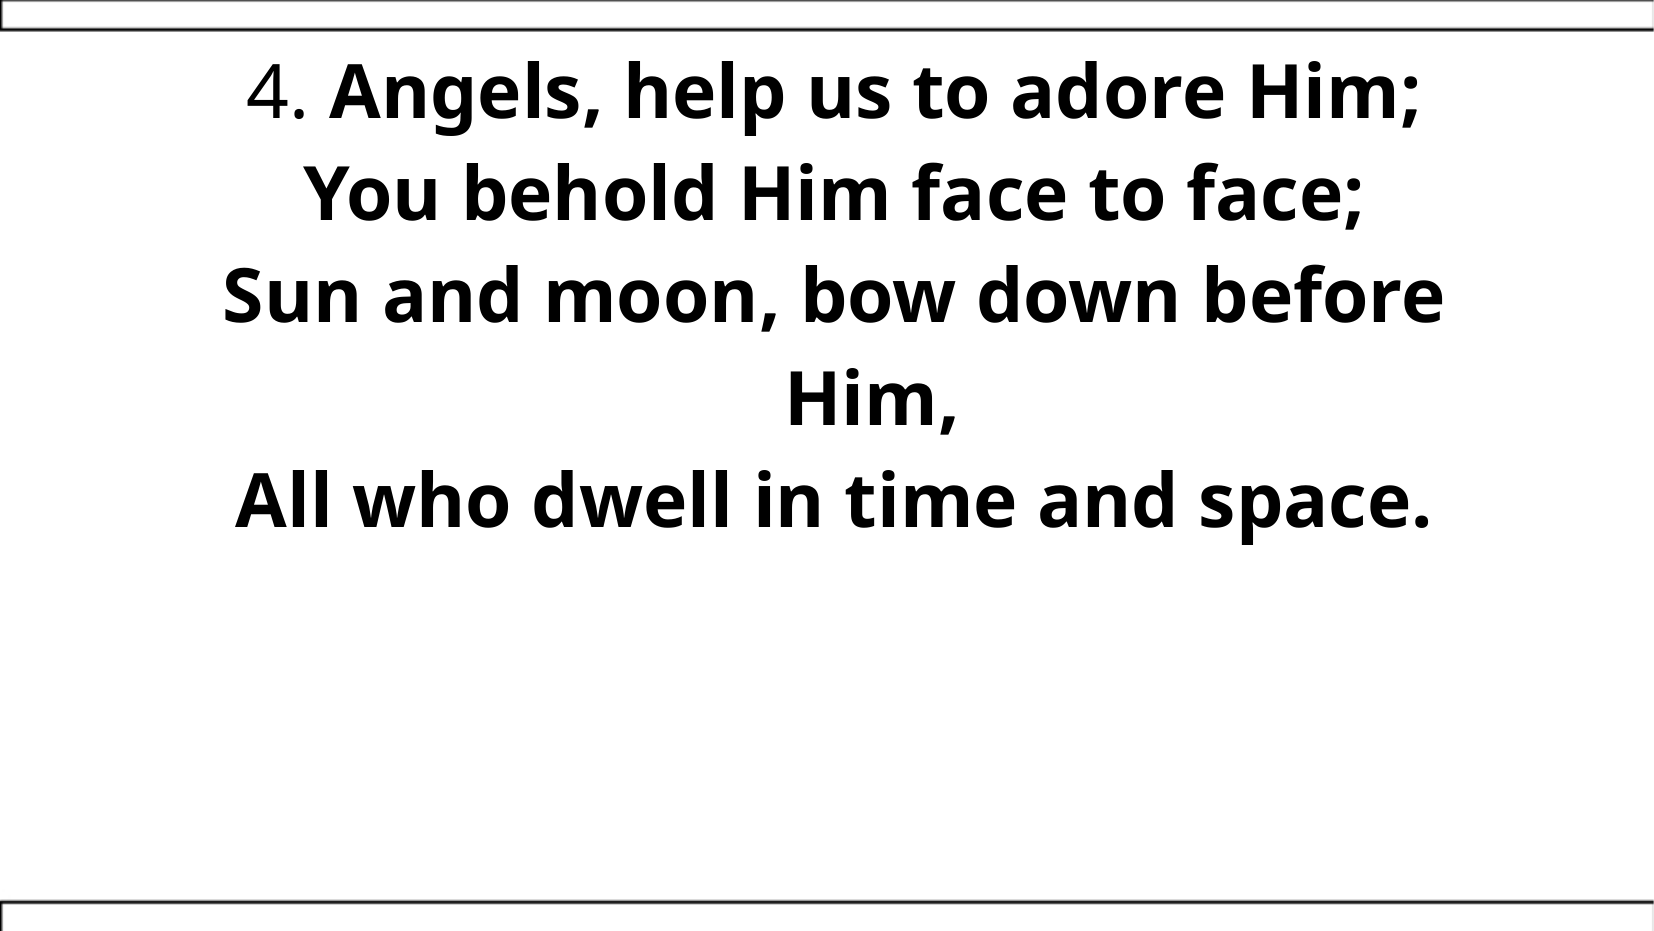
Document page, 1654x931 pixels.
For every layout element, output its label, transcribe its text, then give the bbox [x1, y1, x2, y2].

picture [0, 0, 1654, 931]
text_box 4. Angels, help us to adore Him; You behold Him face to face; Sun and moon, bow down before Him, All who dwell in time and space. [114, 30, 1555, 462]
